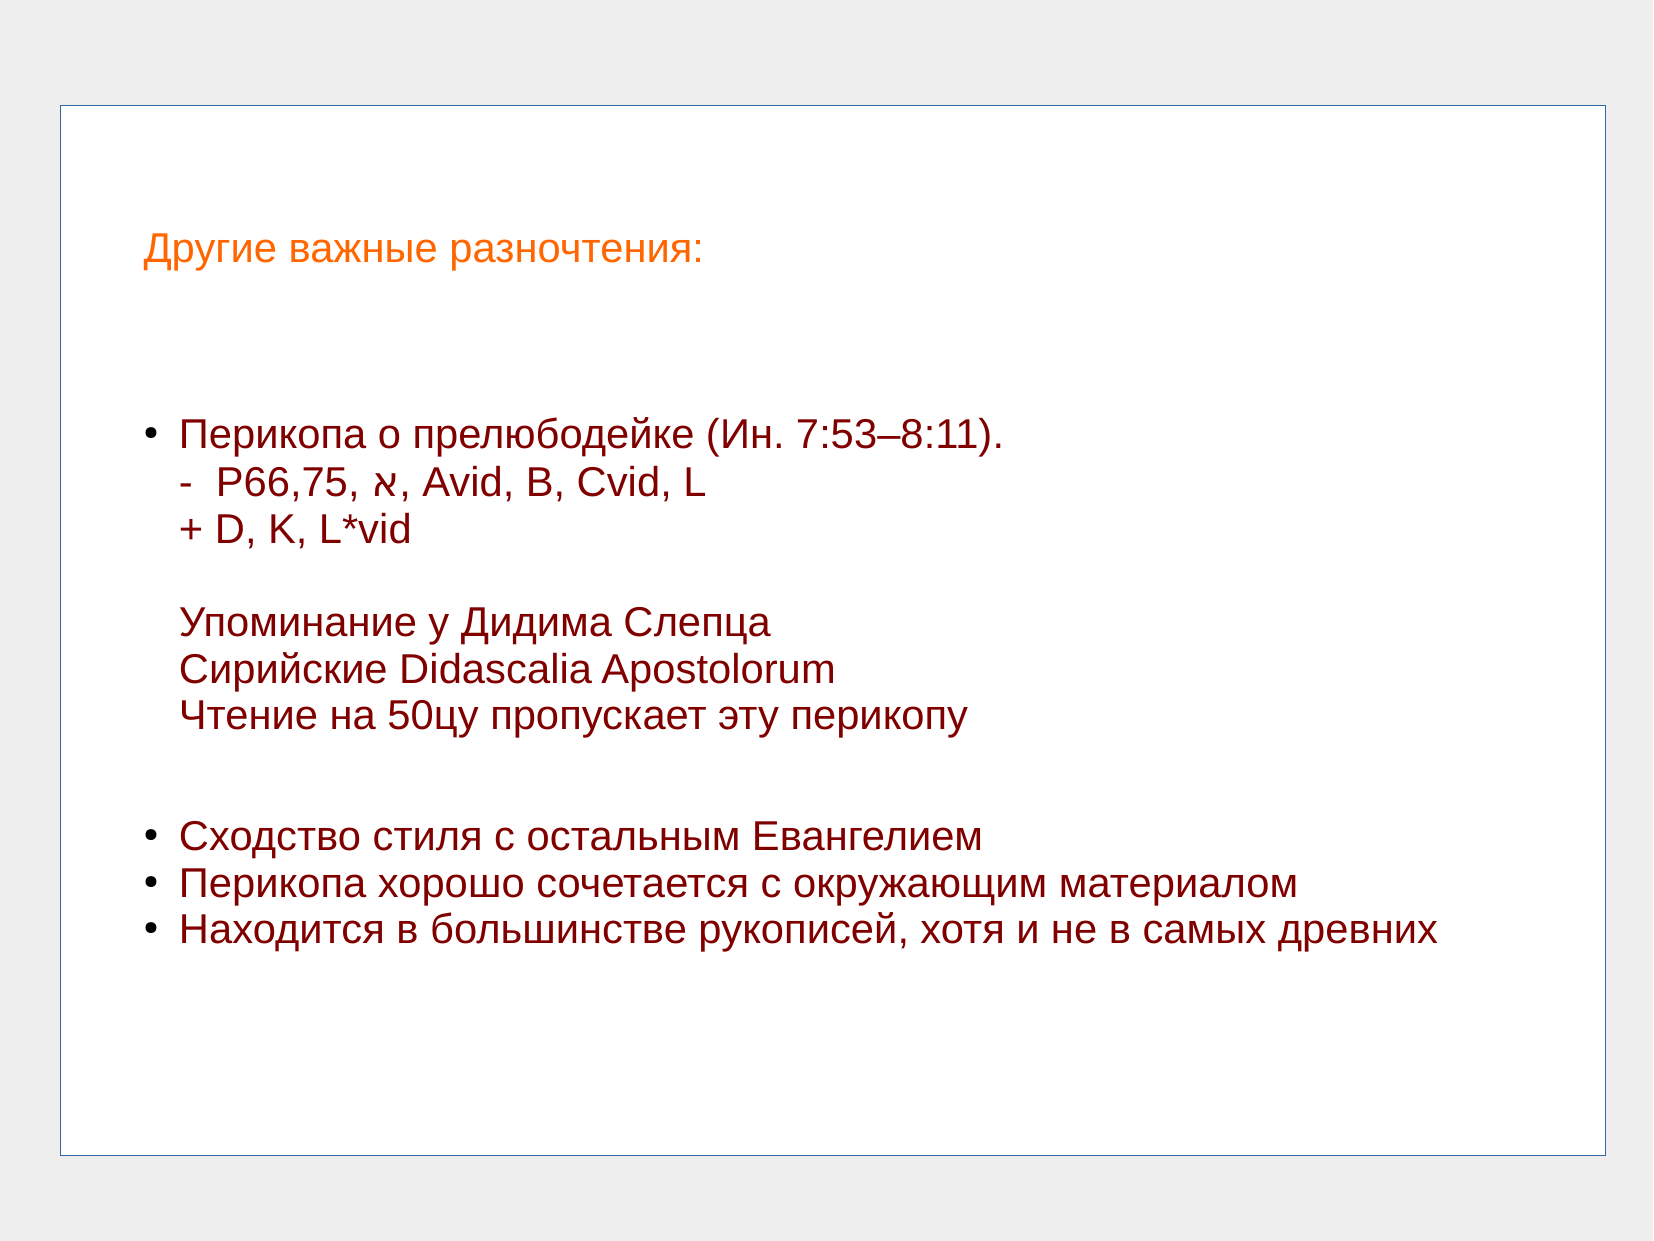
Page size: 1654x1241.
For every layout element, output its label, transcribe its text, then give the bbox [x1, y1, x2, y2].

text_box [60, 105, 1606, 1156]
subtitle Другие важные разночтения: Перикопа о прелюбодейке (Ин. 7:53–8:11). - P66,75, א, Avid, B, Cvid, L + D, K, L*vid Упоминание у Дидима Слепца Сирийские Didascalia Apostolorum Чтение на 50цу пропускает эту перикопу Сходство стиля с остальным Евангелием Перикопа хорошо сочетается с окружающим материалом Находится в большинстве рукописей, хотя и не в самых древних [143, 225, 1539, 1081]
